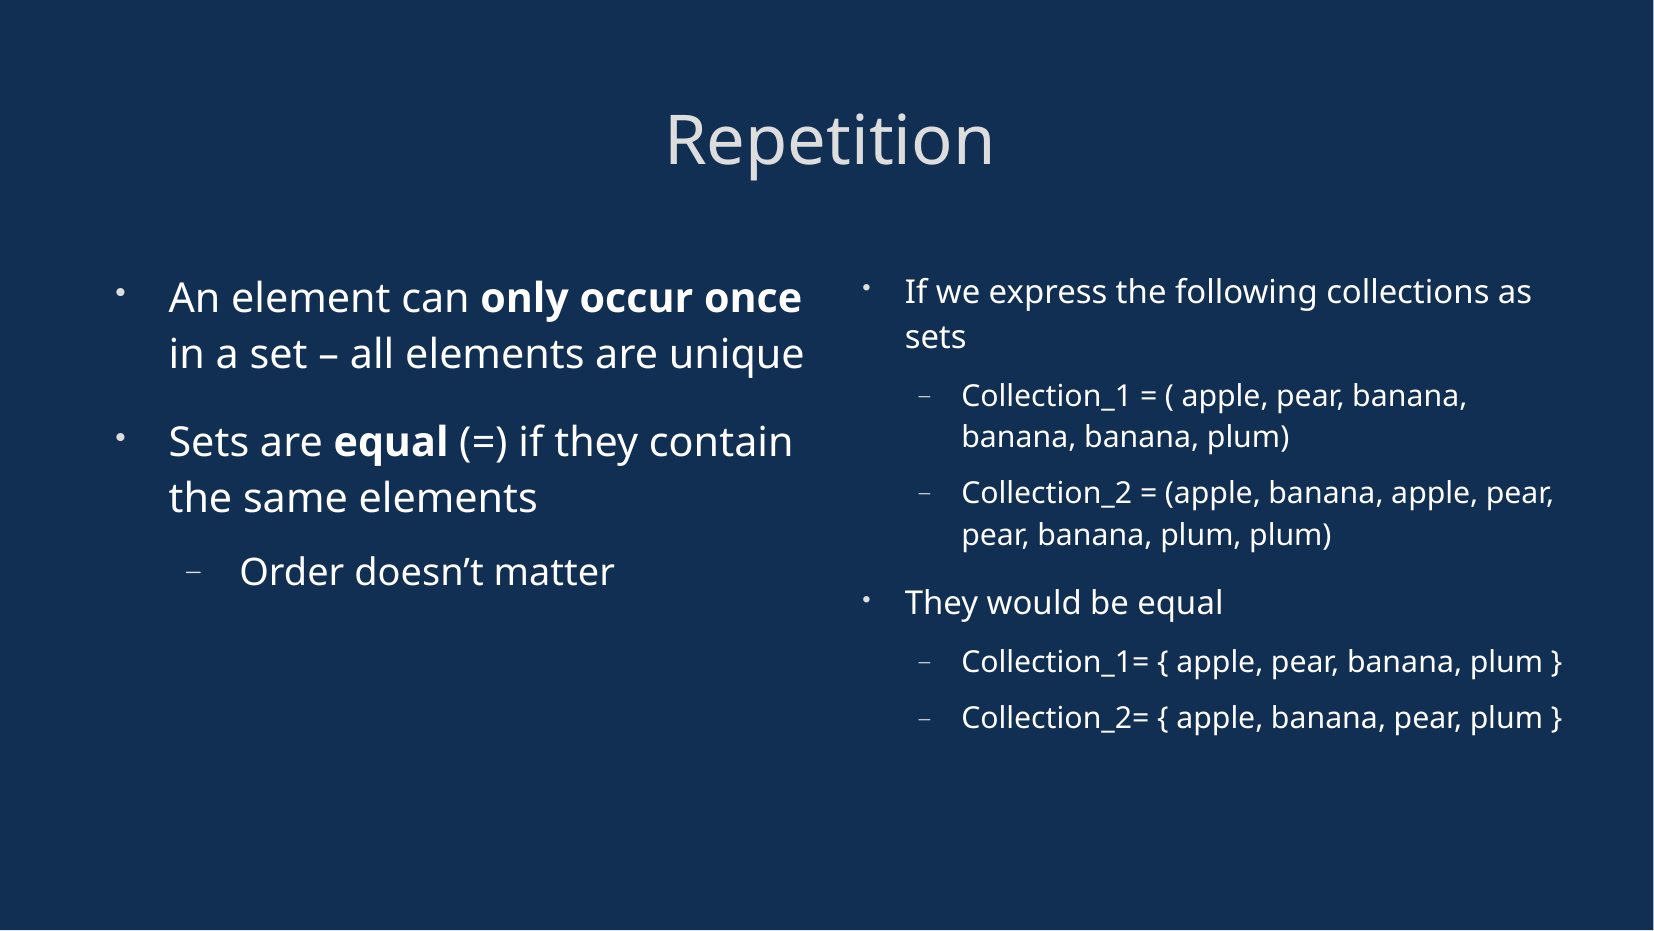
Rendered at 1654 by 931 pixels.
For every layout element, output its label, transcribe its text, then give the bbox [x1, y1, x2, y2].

list If we express the following collections as sets Collection_1 = ( apple, pear, banana, banana, banana, plum) Collection_2 = (apple, banana, apple, pear, pear, banana, plum, plum) They would be equal Collection_1= { apple, pear, banana, plum } Collection_2= { apple, banana, pear, plum } [848, 268, 1563, 806]
title Repetition [97, 56, 1563, 220]
list An element can only occur once in a set – all elements are unique Sets are equal (=) if they contain the same elements Order doesn’t matter [97, 268, 813, 806]
